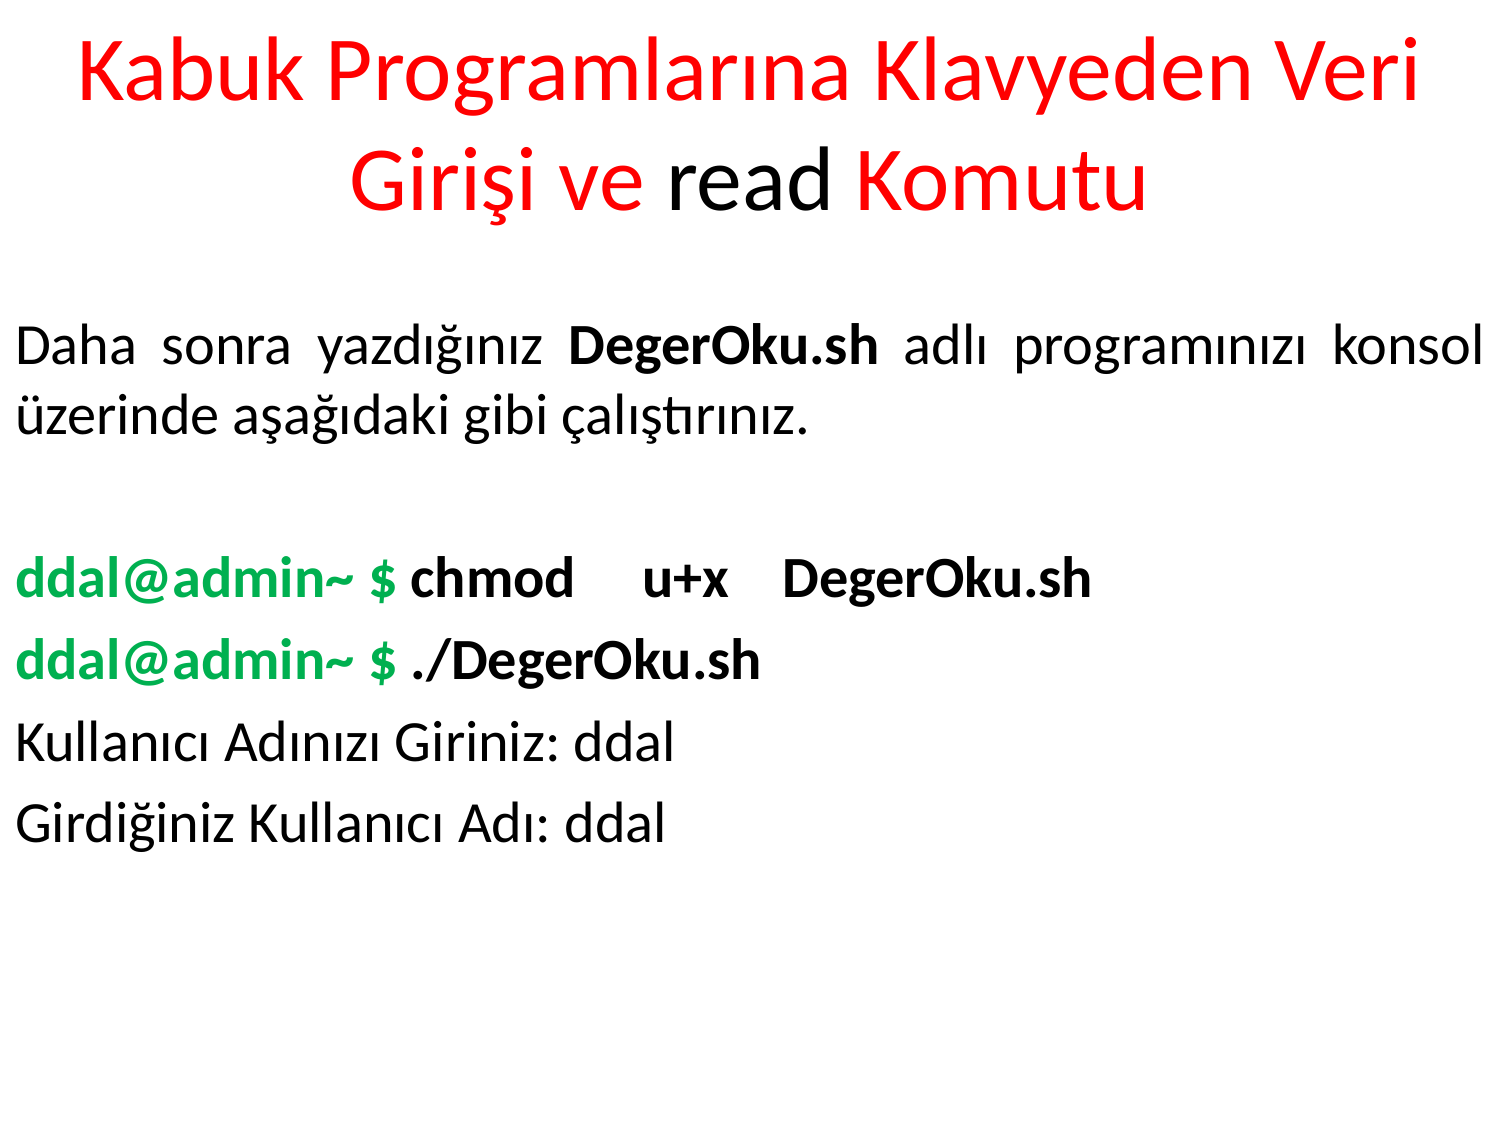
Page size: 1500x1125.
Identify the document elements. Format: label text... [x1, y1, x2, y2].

title Kabuk Programlarına Klavyeden Veri Girişi ve read Komutu [0, 24, 1500, 213]
list Daha sonra yazdığınız DegerOku.sh adlı programınızı konsol üzerinde aşağıdaki gibi çalıştırınız. ddal@admin~ $ chmod u+x DegerOku.sh ddal@admin~ $ ./DegerOku.sh Kullanıcı Adınızı Giriniz: ddal Girdiğiniz Kullanıcı Adı: ddal [0, 217, 1500, 1125]
